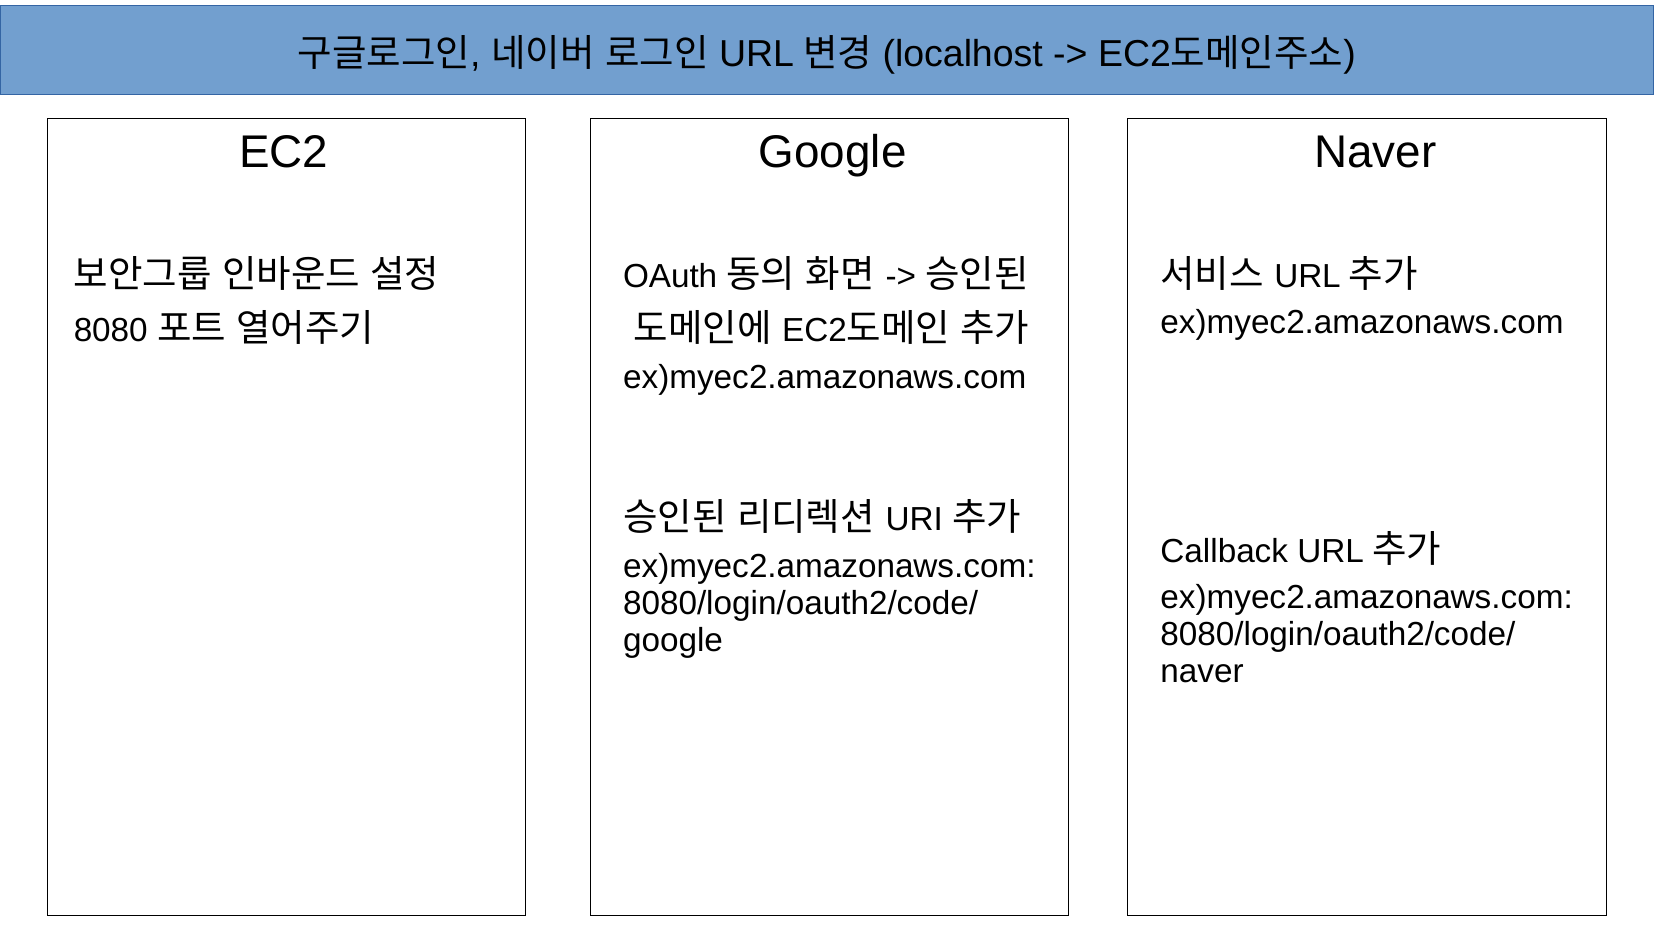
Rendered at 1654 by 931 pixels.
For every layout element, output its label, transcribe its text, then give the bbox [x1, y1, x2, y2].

text_box 보안그룹 인바운드 설정 8080 포트 열어주기 [59, 236, 502, 338]
text_box EC2 [224, 119, 344, 185]
text_box Google [744, 118, 922, 185]
text_box Naver [1299, 118, 1452, 185]
text_box 구글로그인, 네이버 로그인 URL 변경 (localhost -> EC2도메인주소) [0, 5, 1654, 95]
text_box 서비스 URL 추가 ex)myec2.amazonaws.com Callback URL 추가 ex)myec2.amazonaws.com:8080/login/oauth2/code/naver [1145, 236, 1589, 886]
text_box OAuth 동의 화면 -> 승인된 도메인에 EC2도메인 추가 ex)myec2.amazonaws.com 승인된 리디렉션 URI 추가 ex)myec2.amazonaws.com:8080/login/oauth2/code/google [608, 236, 1052, 886]
